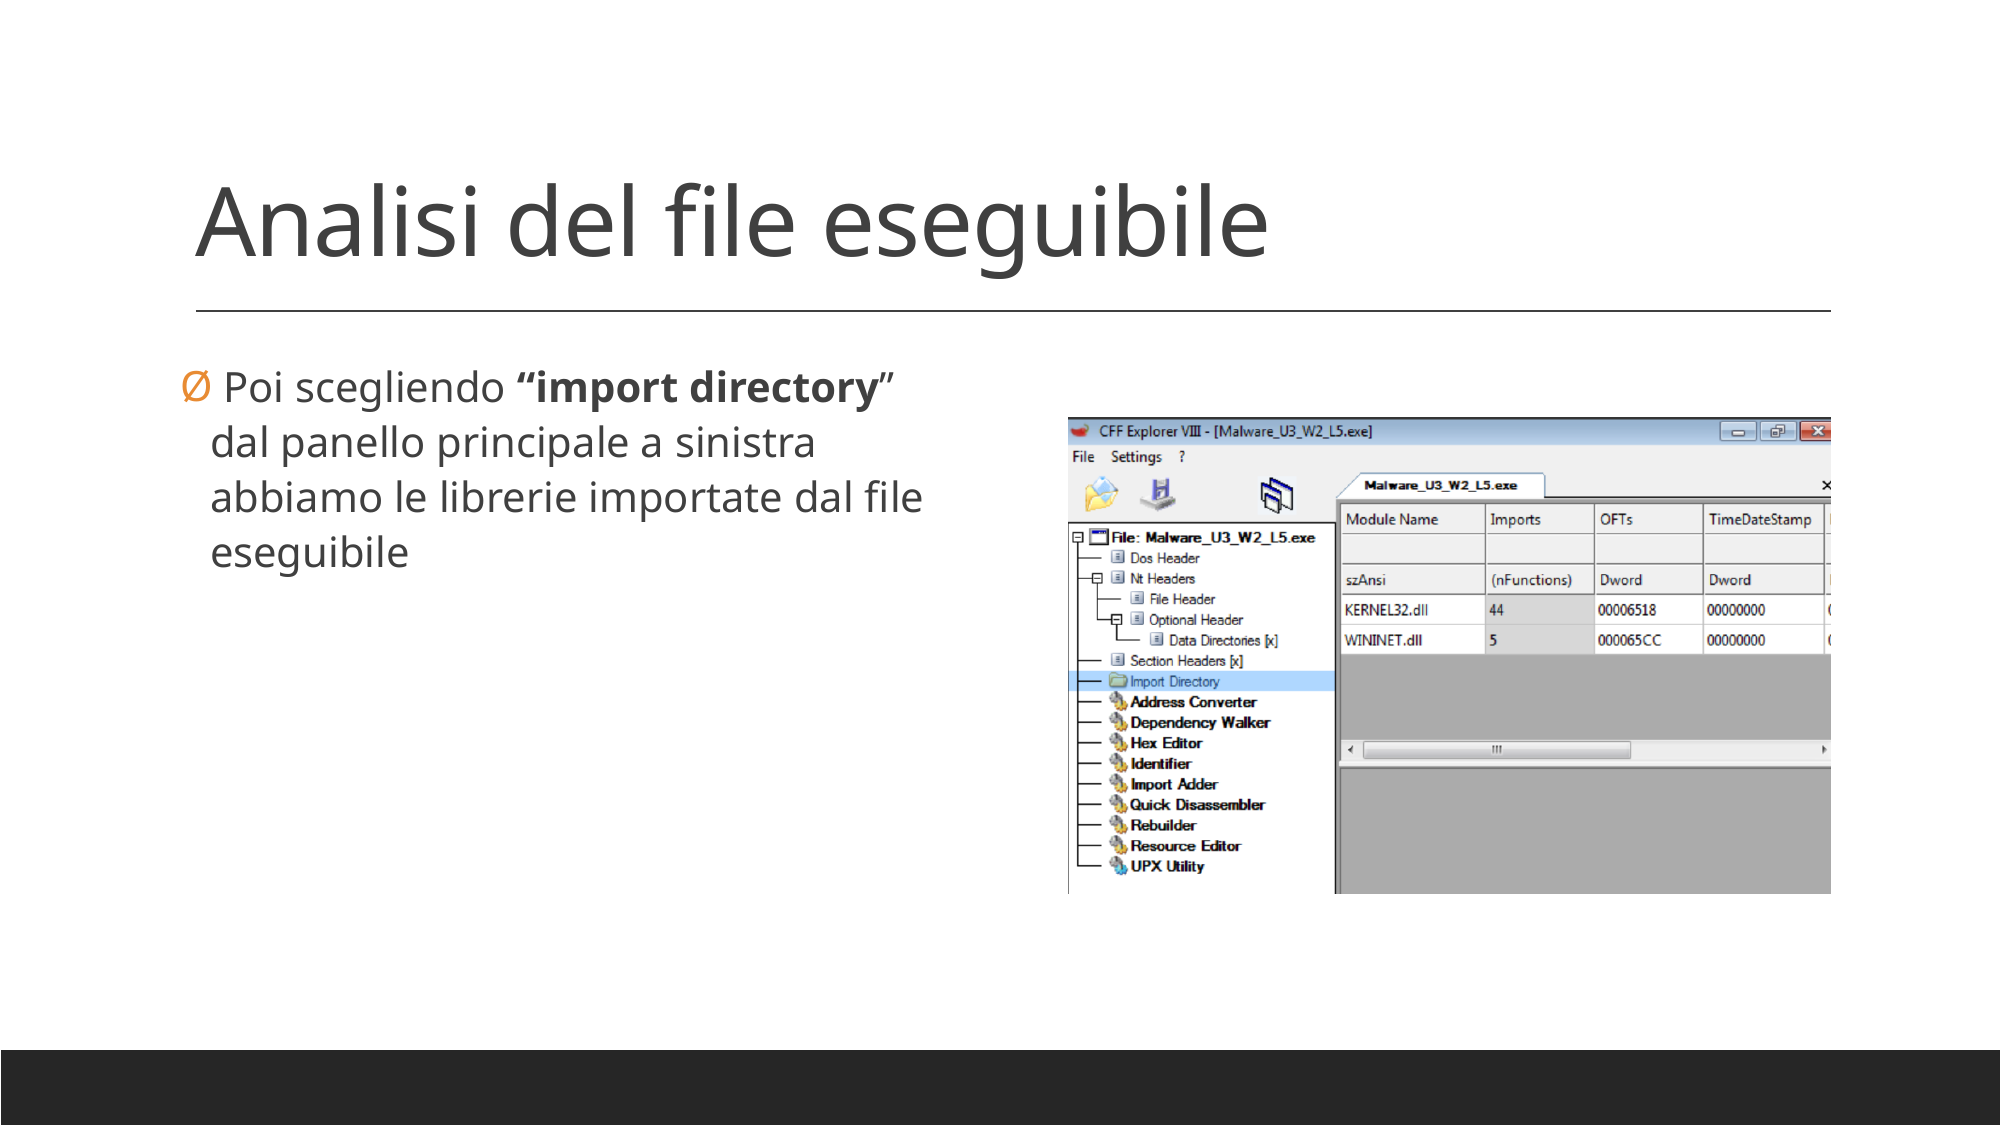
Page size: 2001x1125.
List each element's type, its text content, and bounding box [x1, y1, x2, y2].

picture [1068, 417, 1831, 894]
title Analisi del file eseguibile [180, 47, 1831, 286]
list Poi scegliendo “import directory” dal panello principale a sinistra abbiamo le librerie importate dal file eseguibile [180, 347, 942, 963]
